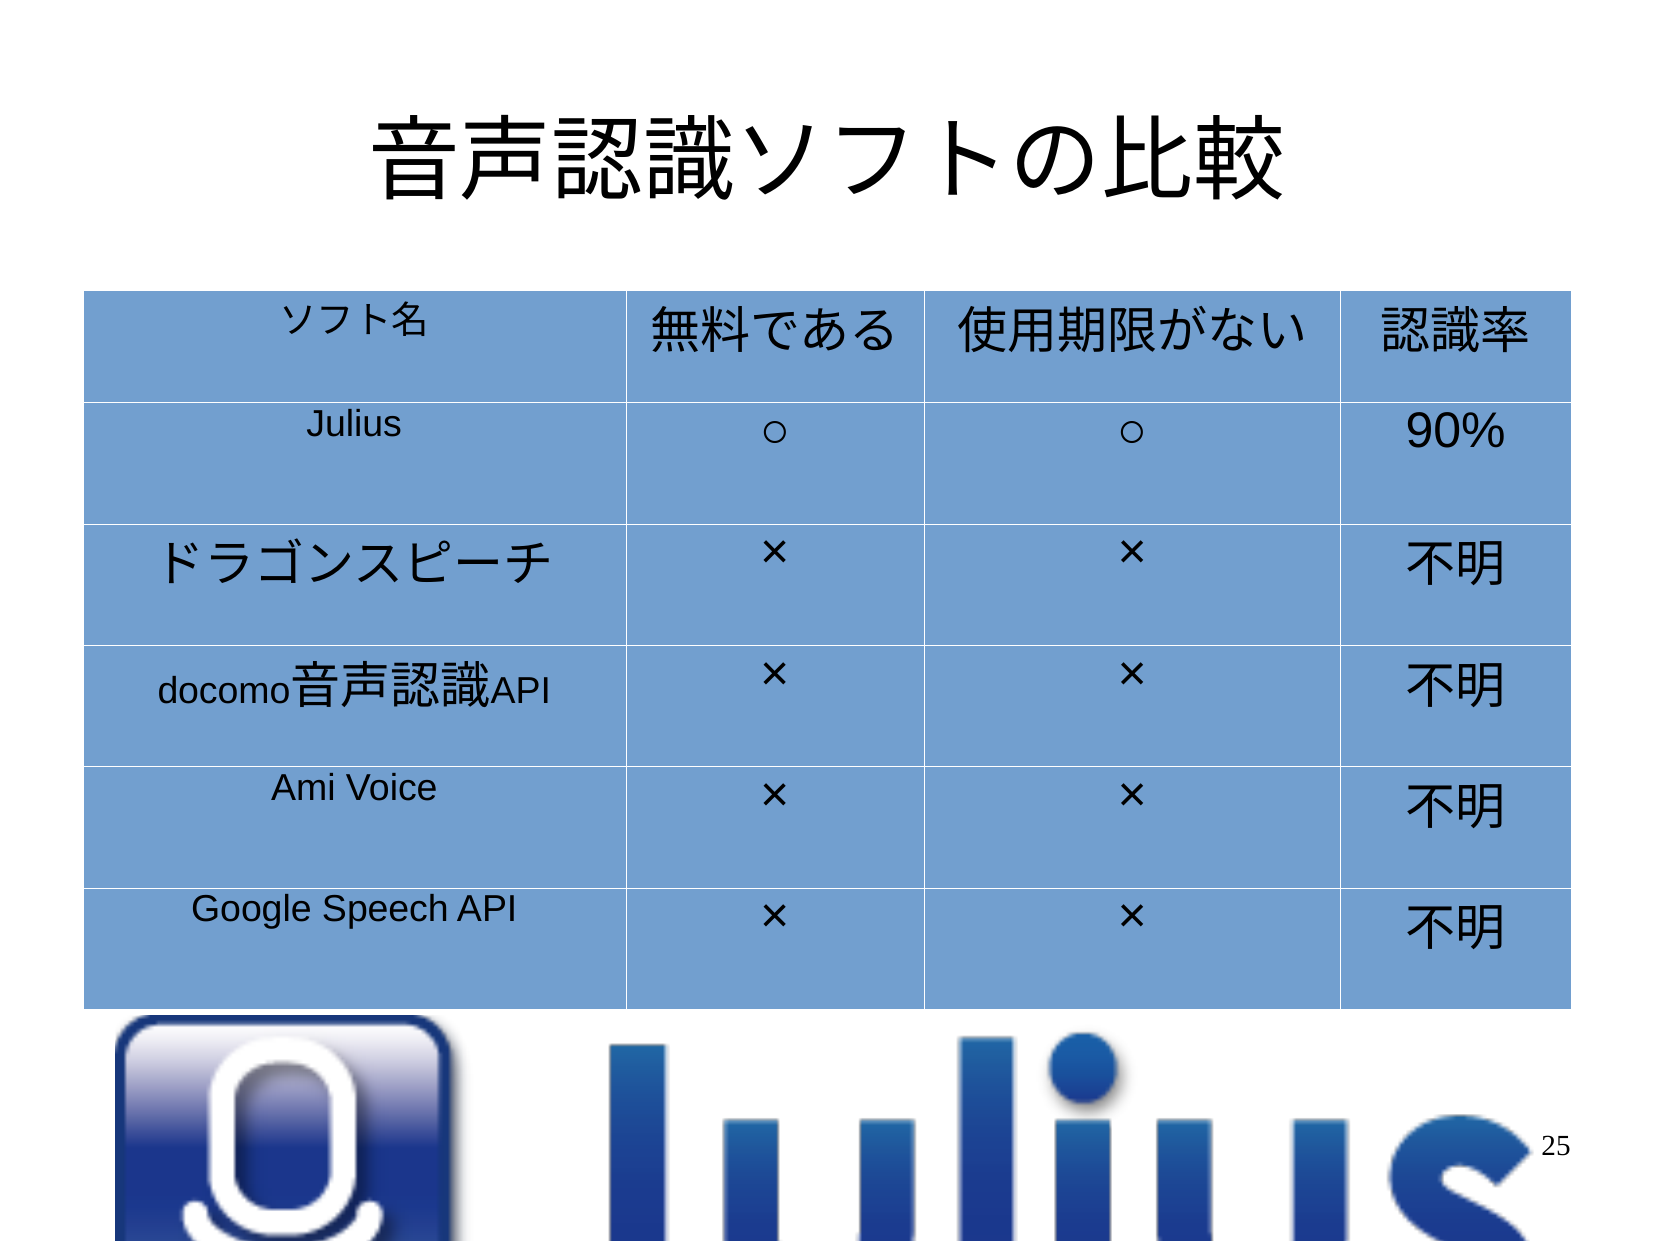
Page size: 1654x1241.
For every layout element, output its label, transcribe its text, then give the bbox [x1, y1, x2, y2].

table_header 認識率 [1341, 291, 1571, 402]
table_cell ○ [925, 403, 1340, 524]
table_cell × [925, 646, 1340, 766]
table_cell 不明 [1341, 767, 1571, 888]
table_cell 90% [1341, 403, 1571, 524]
picture [115, 1015, 1620, 1241]
table_cell × [627, 889, 924, 1009]
table_cell 不明 [1341, 646, 1571, 766]
table_header ソフト名 [84, 291, 626, 402]
table_cell Julius [84, 403, 626, 524]
table_cell × [627, 767, 924, 888]
table_cell ドラゴンスピーチ [84, 525, 626, 645]
table_cell × [925, 889, 1340, 1009]
table_cell docomo音声認識API [84, 646, 626, 766]
table_cell Ami Voice [84, 767, 626, 888]
table_header 使用期限がない [925, 291, 1340, 402]
table_cell Google Speech API [84, 889, 626, 1009]
table_cell 不明 [1341, 525, 1571, 645]
table_cell 不明 [1341, 889, 1571, 1009]
table_cell × [925, 767, 1340, 888]
table_cell × [925, 525, 1340, 645]
table_cell × [627, 525, 924, 645]
table_cell ○ [627, 403, 924, 524]
table_header 無料である [627, 291, 924, 402]
title 音声認識ソフトの比較 [82, 49, 1571, 257]
table_cell × [627, 646, 924, 766]
